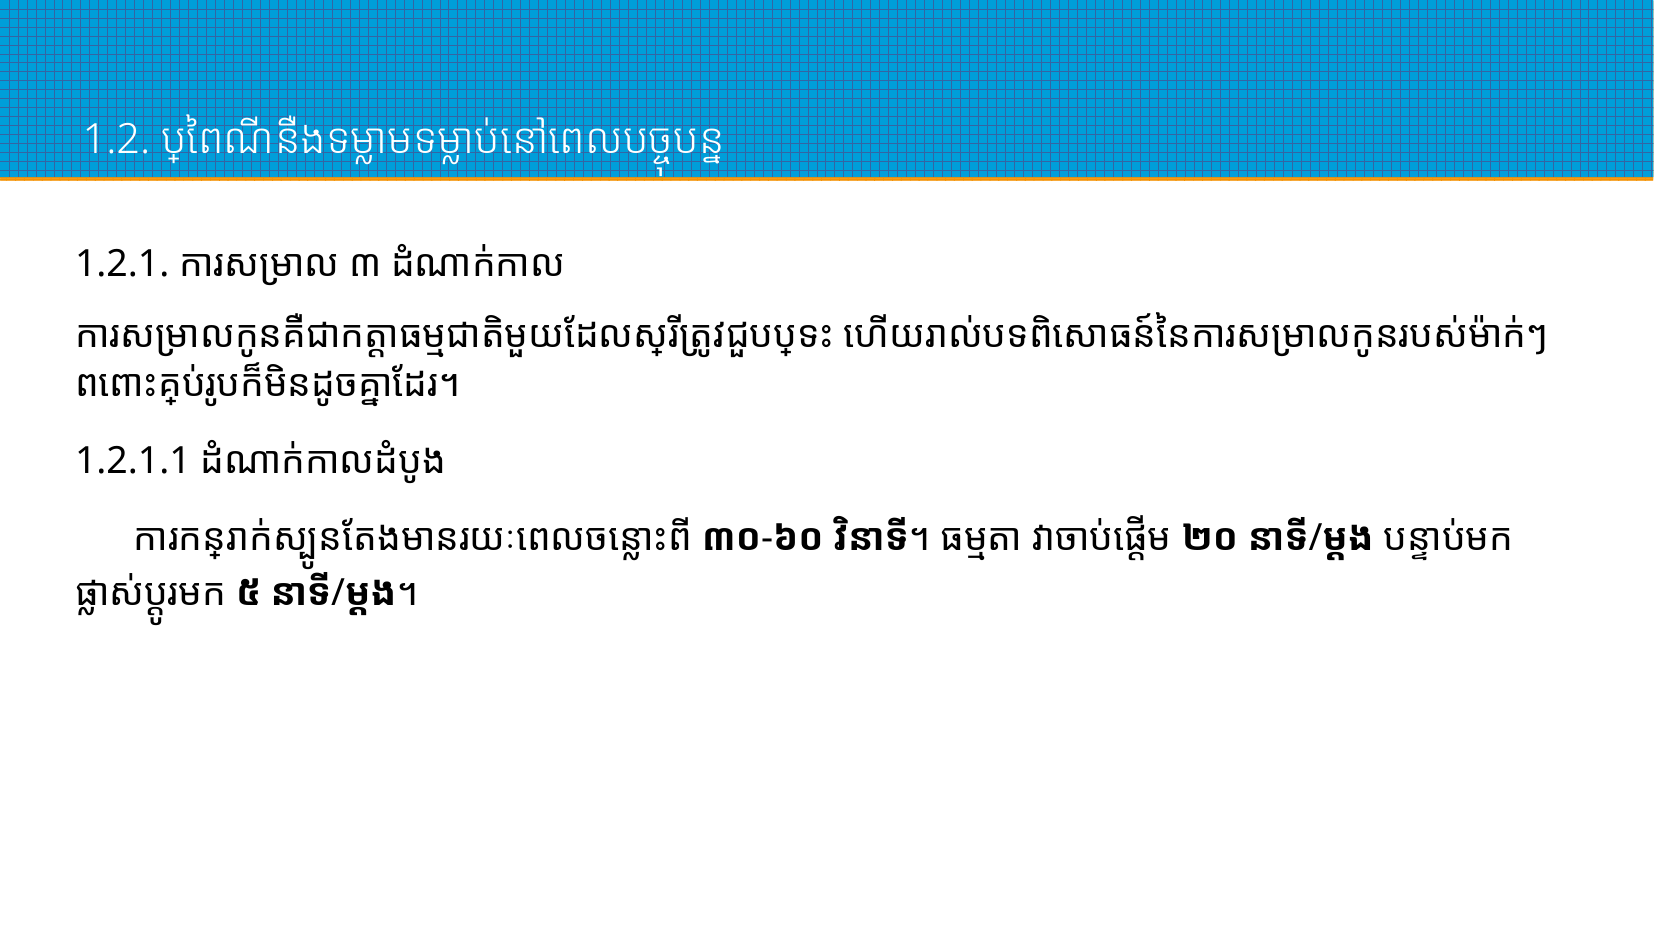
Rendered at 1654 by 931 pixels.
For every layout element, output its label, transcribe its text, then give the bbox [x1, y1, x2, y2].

list 1.2.1. ការសម្រាល ៣ ដំណាក់កាល ការ​សម្រាល​កូន​គឺ​ជា​កត្តា​ធម្មជាតិ​មួយ​ដែល​ស្ត្រី​ត្រូវ​ជួប​ប្រទះ ហើយ​រាល់​បទពិសោធន៍​នៃ​ការ​សម្រាល​កូន​របស់​ម៉ាក់​ៗ​ពពោះ​គ្រប់​រូប​ក៏​មិន​ដូច​គ្នា​ដែរ។ 1.2.1.1 ដំណាក់​កាល​ដំបូង ការ​កន្ត្រាក់​ស្បូន​តែង​មាន​រយៈពេល​ចន្លោះ​ពី ៣០-៦០ វិនាទី។ ធម្មតា វា​ចាប់​ផ្ដើម ២០ នាទី/ម្ដង បន្ទាប់​មក ផ្លាស់ប្ដូរ​មក ៥ នាទី​/ម្ដង។ [75, 236, 1576, 895]
title 1.2. ប្រពៃណីនឺងទម្លាមទម្លាប់នៅពេល​បច្ចុបន្ន [82, 14, 1571, 171]
